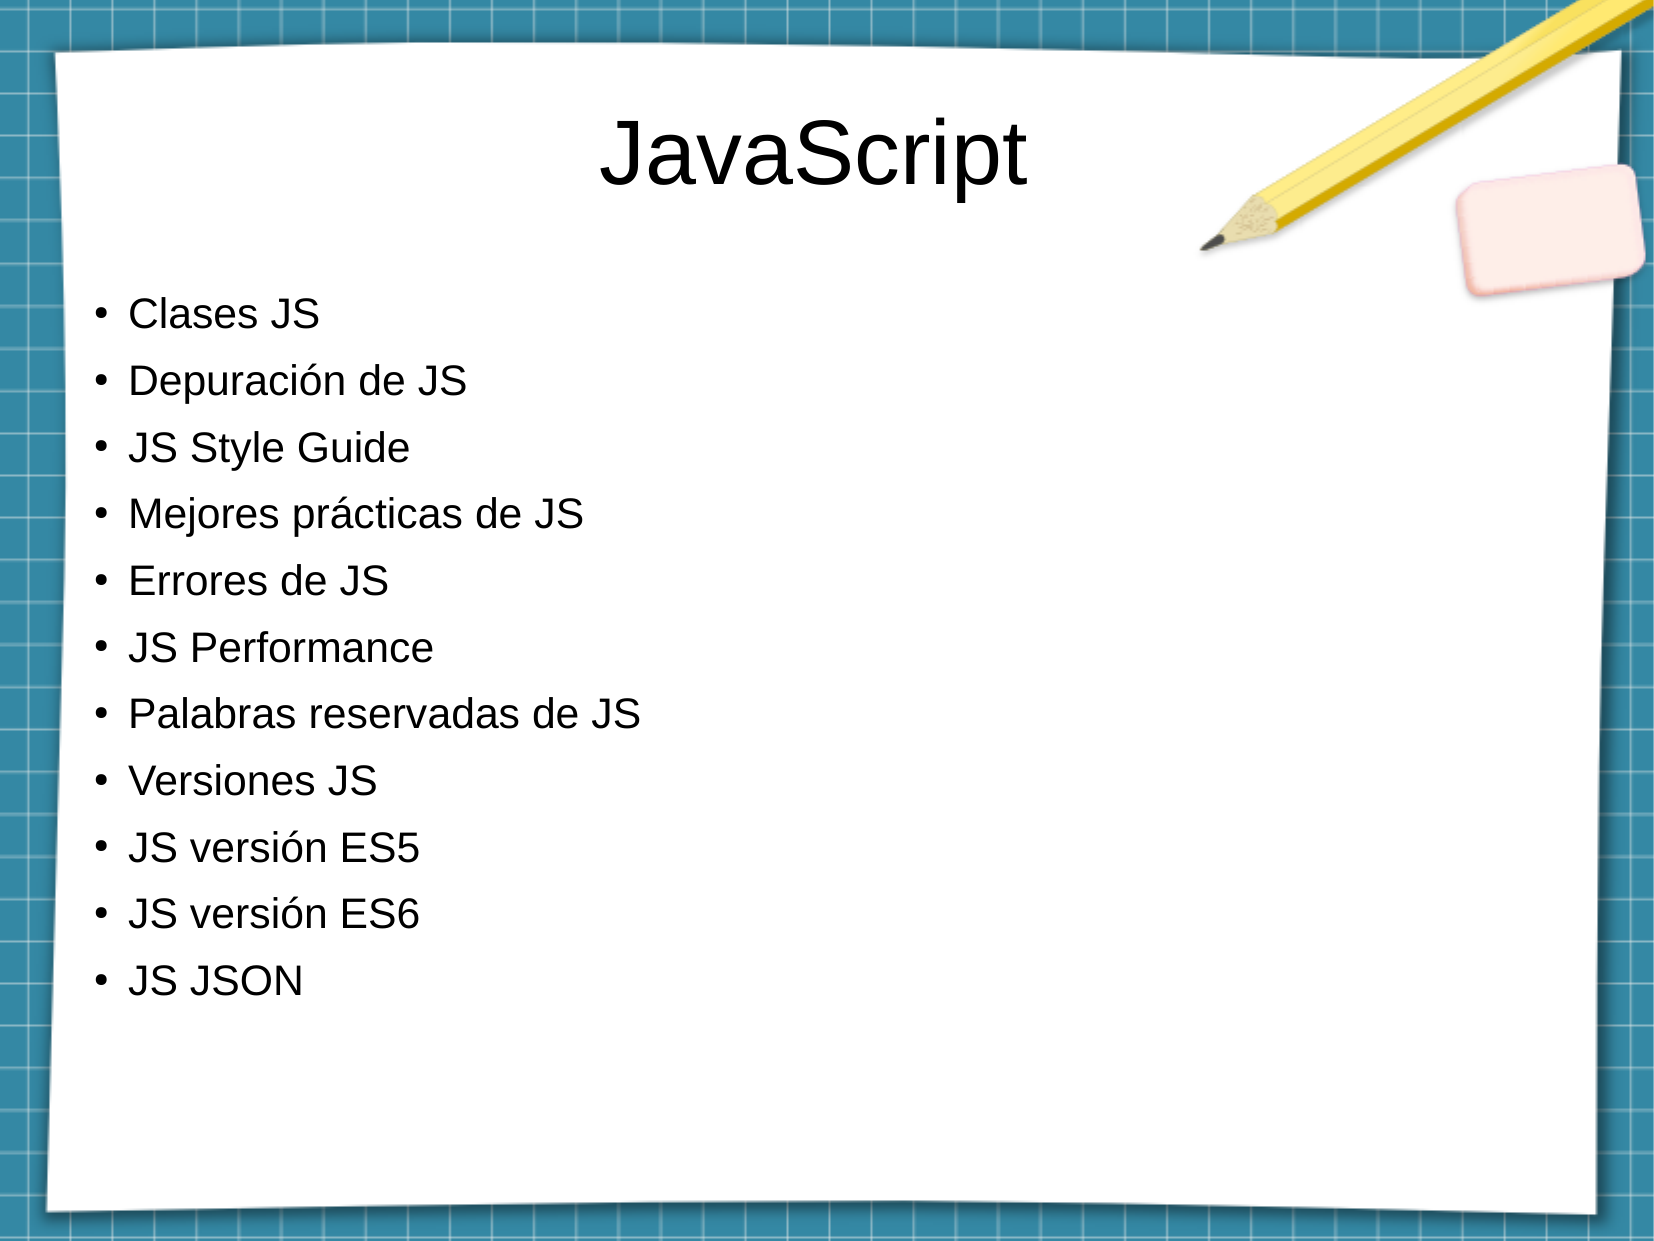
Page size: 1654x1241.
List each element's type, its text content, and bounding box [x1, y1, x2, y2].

picture [0, 0, 1654, 1241]
title JavaScript [82, 49, 1571, 257]
list Clases JS Depuración de JS JS Style Guide Mejores prácticas de JS Errores de JS JS Performance Palabras reservadas de JS Versiones JS JS versión ES5 JS versión ES6 JS JSON [82, 290, 809, 1010]
